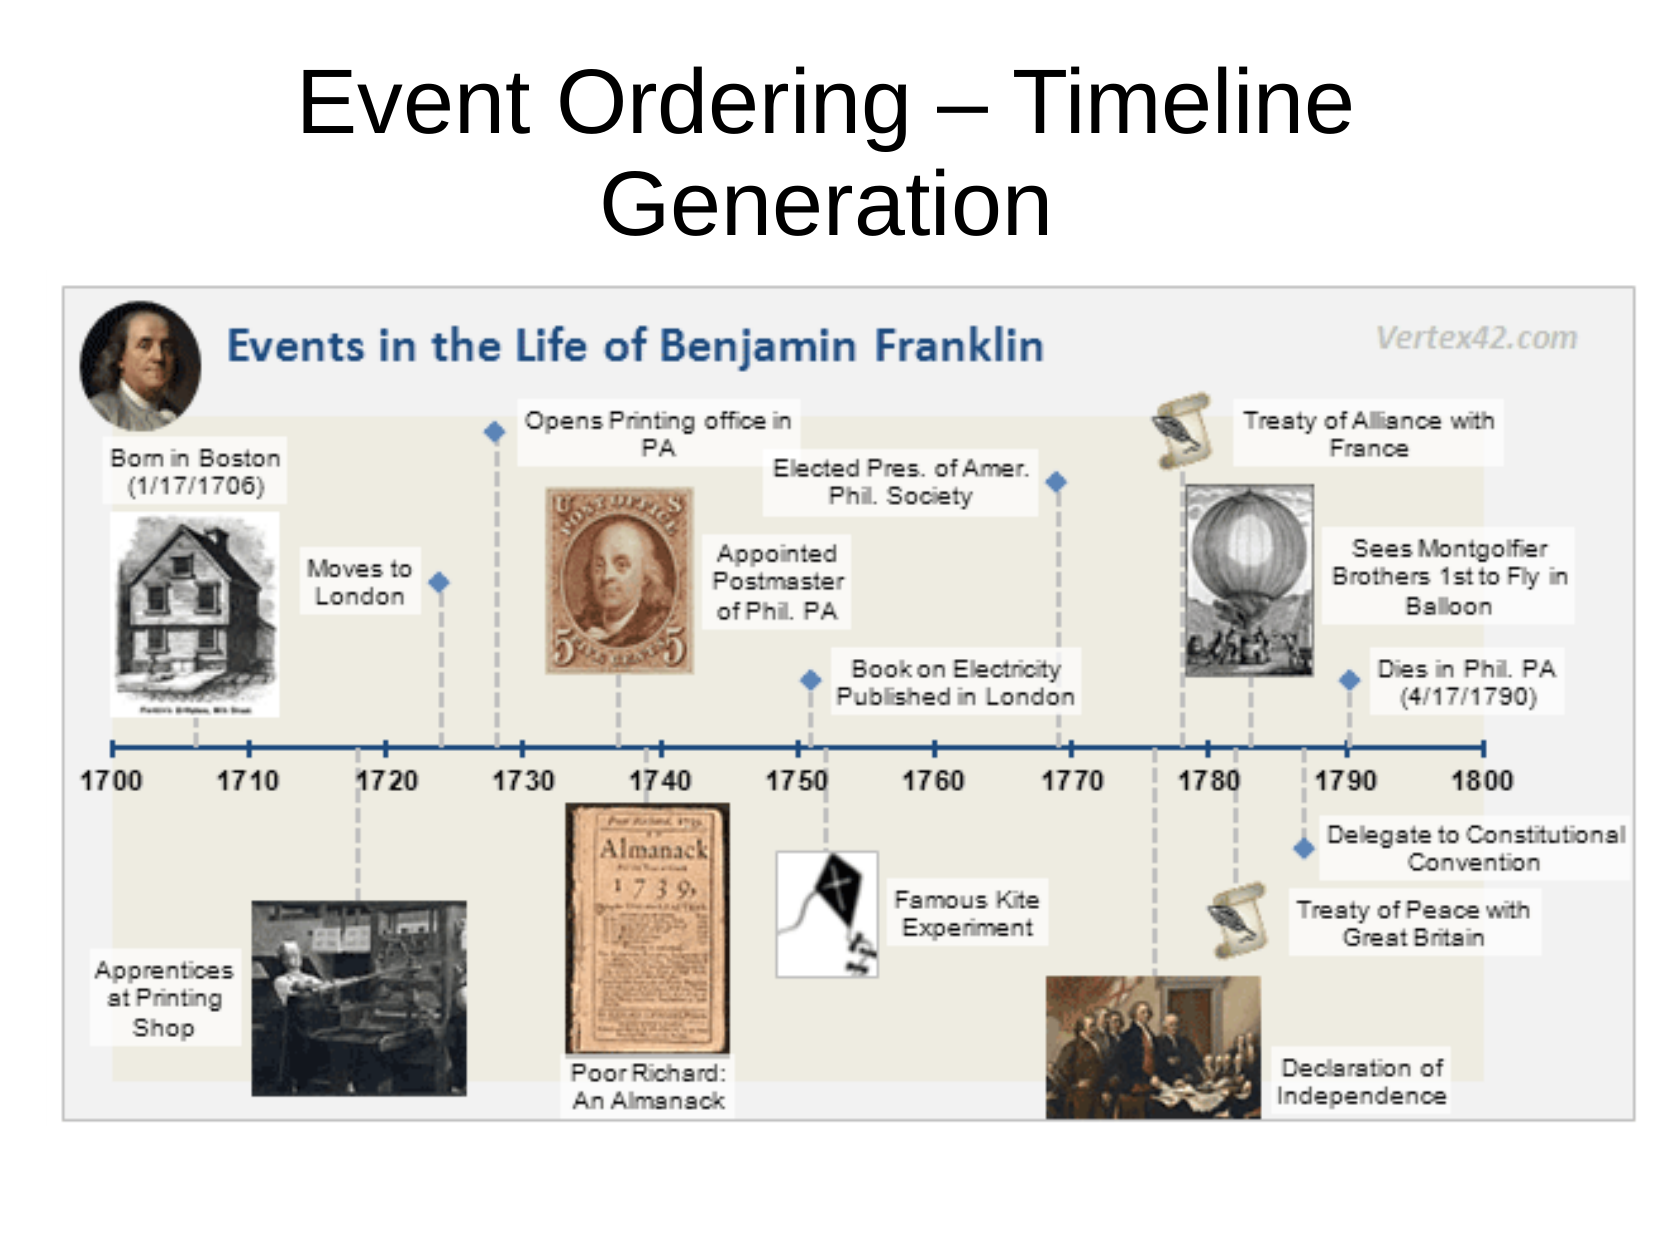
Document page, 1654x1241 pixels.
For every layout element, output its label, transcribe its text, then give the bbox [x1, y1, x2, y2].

title Event Ordering – Timeline Generation [82, 49, 1571, 257]
picture [45, 270, 1654, 1126]
